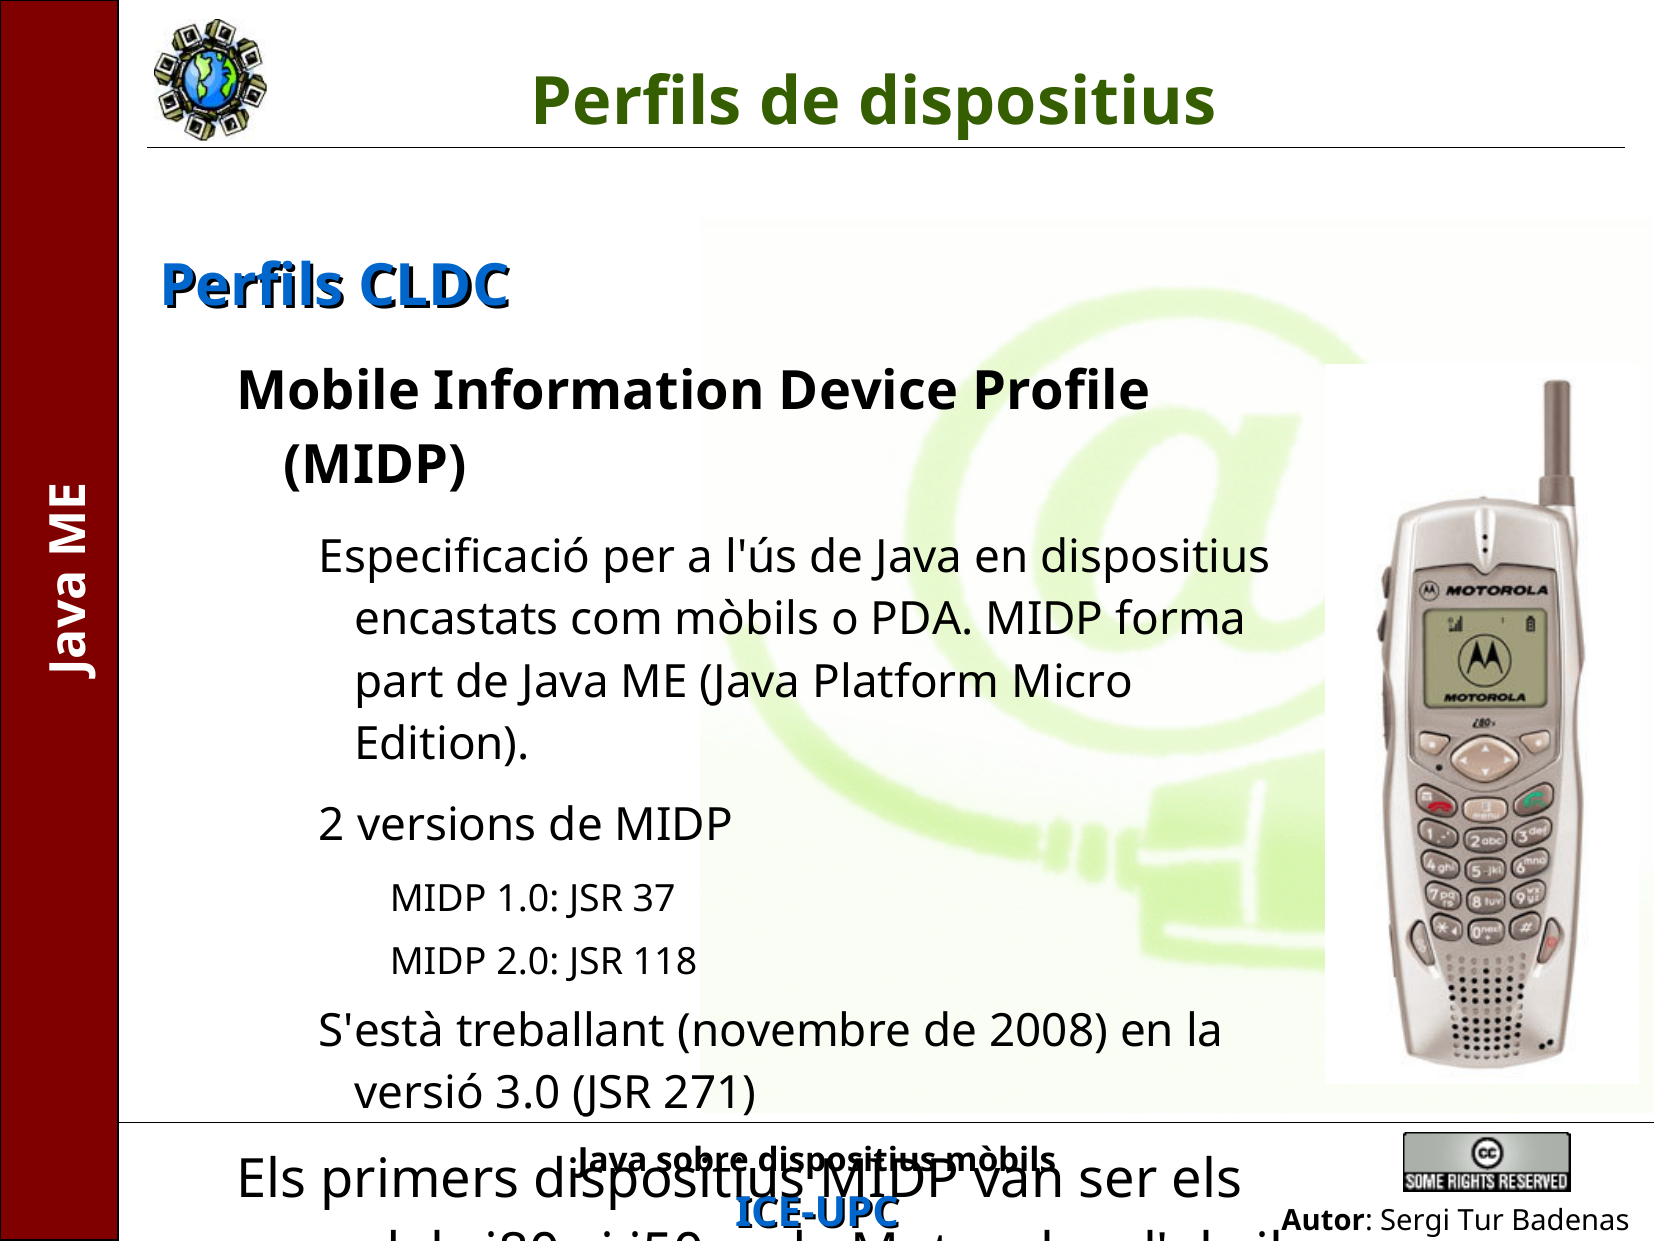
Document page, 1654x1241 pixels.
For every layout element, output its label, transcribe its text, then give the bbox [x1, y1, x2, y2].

picture [700, 1078, 750, 1113]
title Perfils de dispositius [129, 56, 1619, 141]
picture [154, 19, 268, 56]
picture [1403, 1132, 1571, 1192]
picture [700, 1079, 709, 1099]
picture [700, 217, 1654, 1113]
list Perfils CLDC Mobile Information Device Profile (MIDP) Especificació per a l'ús de Java en dispositius encastats com mòbils o PDA. MIDP forma part de Java ME (Java Platform Micro Edition). 2 versions de MIDP MIDP 1.0: JSR 37 MIDP 2.0: JSR 118 S'està treballant (novembre de 2008) en la versió 3.0 (JSR 271) Els primers dispositius MIDP van ser els models i80s i i50sx de Motorola a l'abril del 2001. [141, 242, 1315, 1078]
